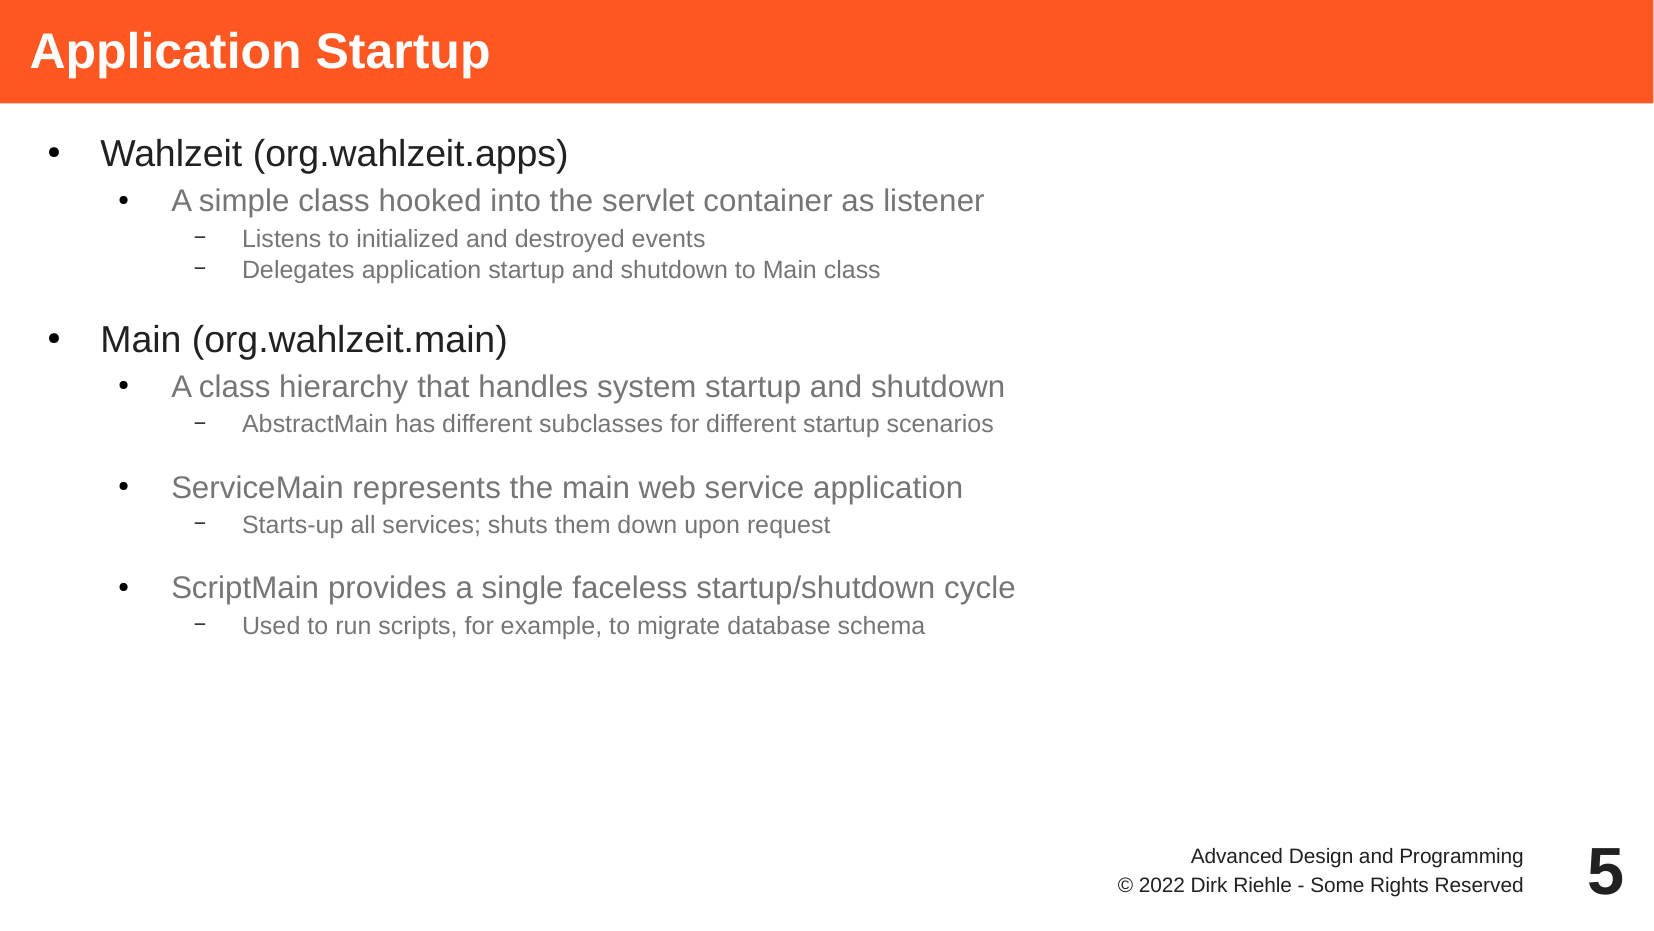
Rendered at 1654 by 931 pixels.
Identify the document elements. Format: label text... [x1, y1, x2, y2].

title Application Startup [0, 0, 1654, 104]
list Wahlzeit (org.wahlzeit.apps) A simple class hooked into the servlet container as listener Listens to initialized and destroyed events Delegates application startup and shutdown to Main class Main (org.wahlzeit.main) A class hierarchy that handles system startup and shutdown AbstractMain has different subclasses for different startup scenarios ServiceMain represents the main web service application Starts-up all services; shuts them down upon request ScriptMain provides a single faceless startup/shutdown cycle Used to run scripts, for example, to migrate database schema [29, 132, 1625, 813]
